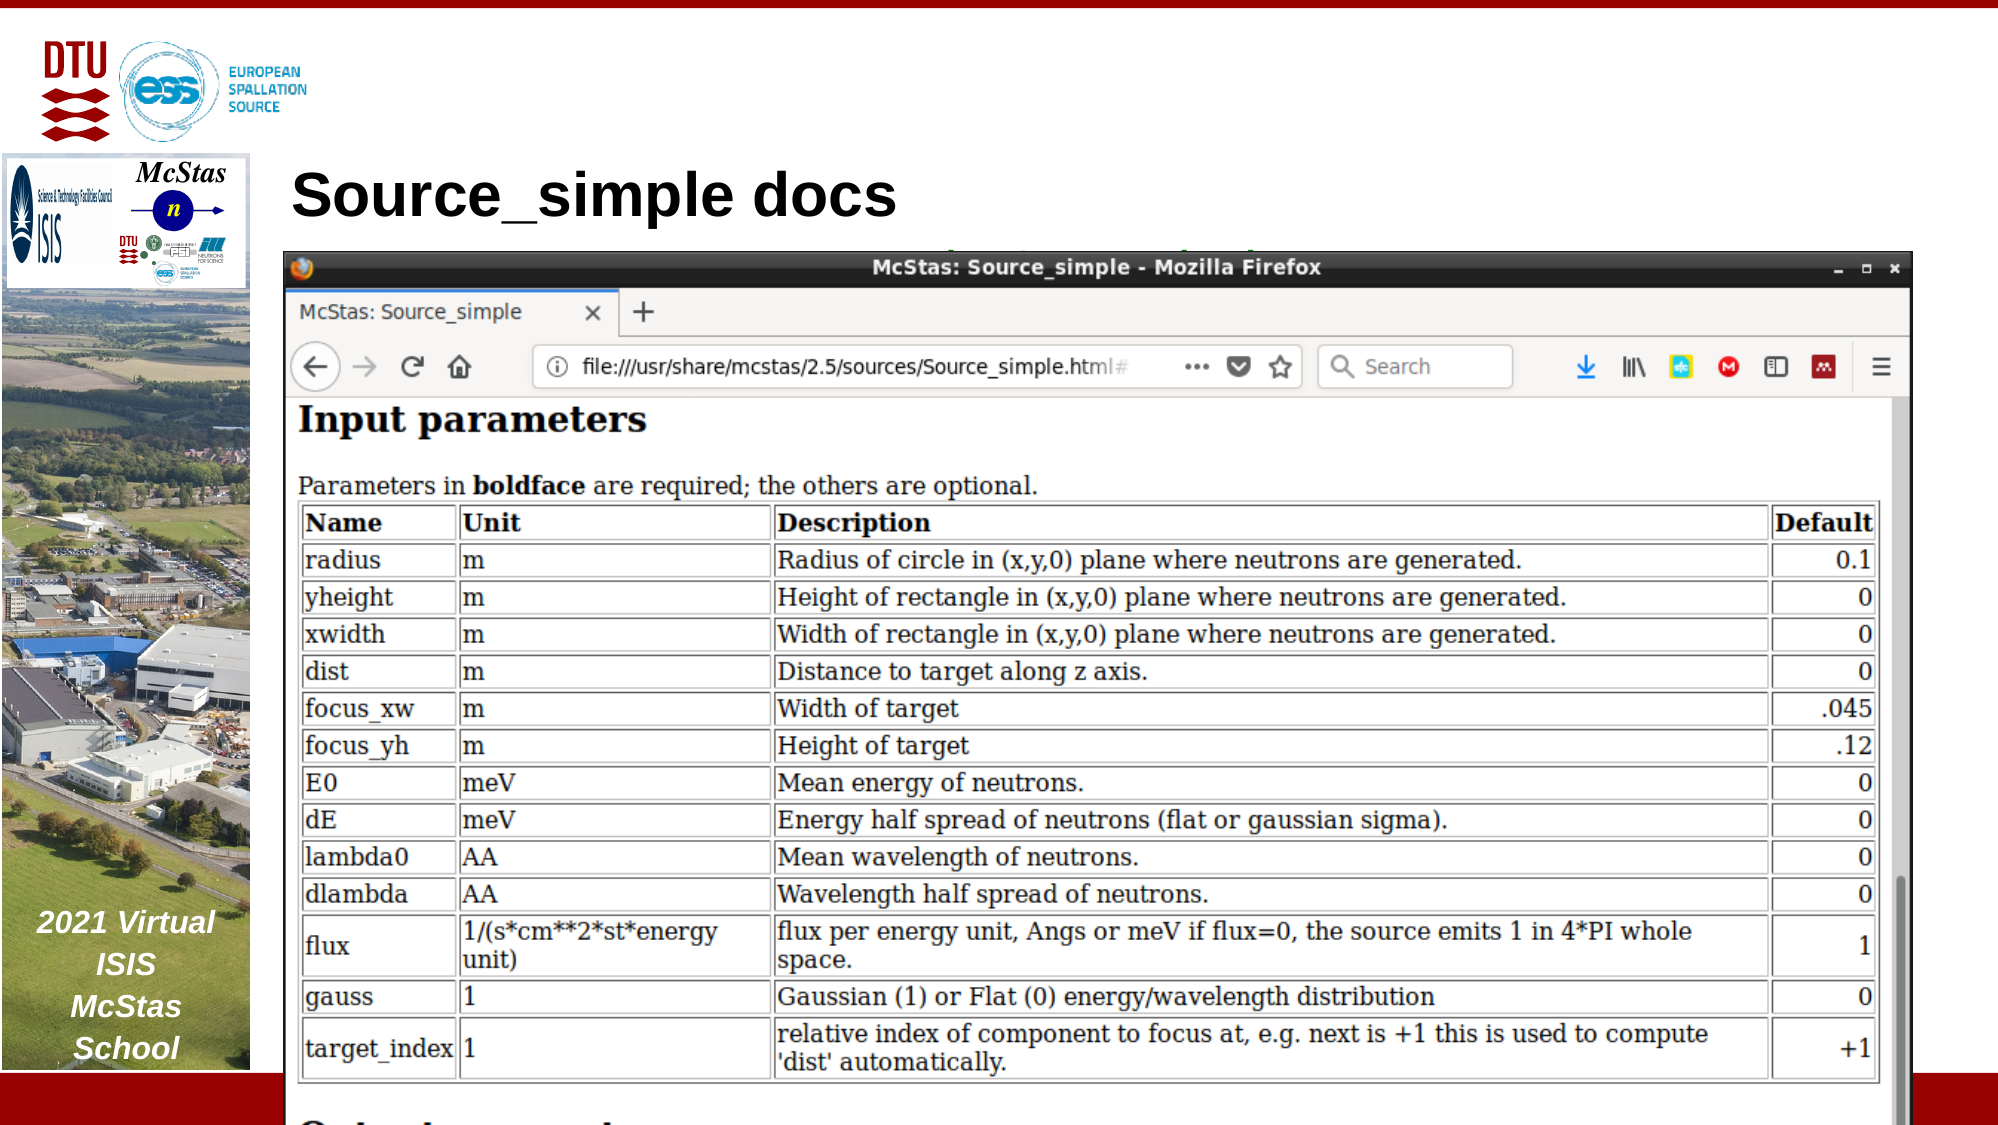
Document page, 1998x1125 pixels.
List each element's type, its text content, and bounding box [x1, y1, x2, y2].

title Source_simple docs [291, 69, 1819, 230]
picture [118, 161, 238, 232]
picture [10, 163, 112, 264]
picture [119, 41, 307, 142]
picture [140, 235, 226, 286]
picture [283, 251, 1913, 1125]
picture [2, 153, 250, 1070]
picture [163, 243, 197, 257]
text_box Try “mcdoc Source_simple” or ( in GUI ) Help → mcdoc Component Reference → (In Webpage ) Source_simple [236, 236, 1878, 378]
